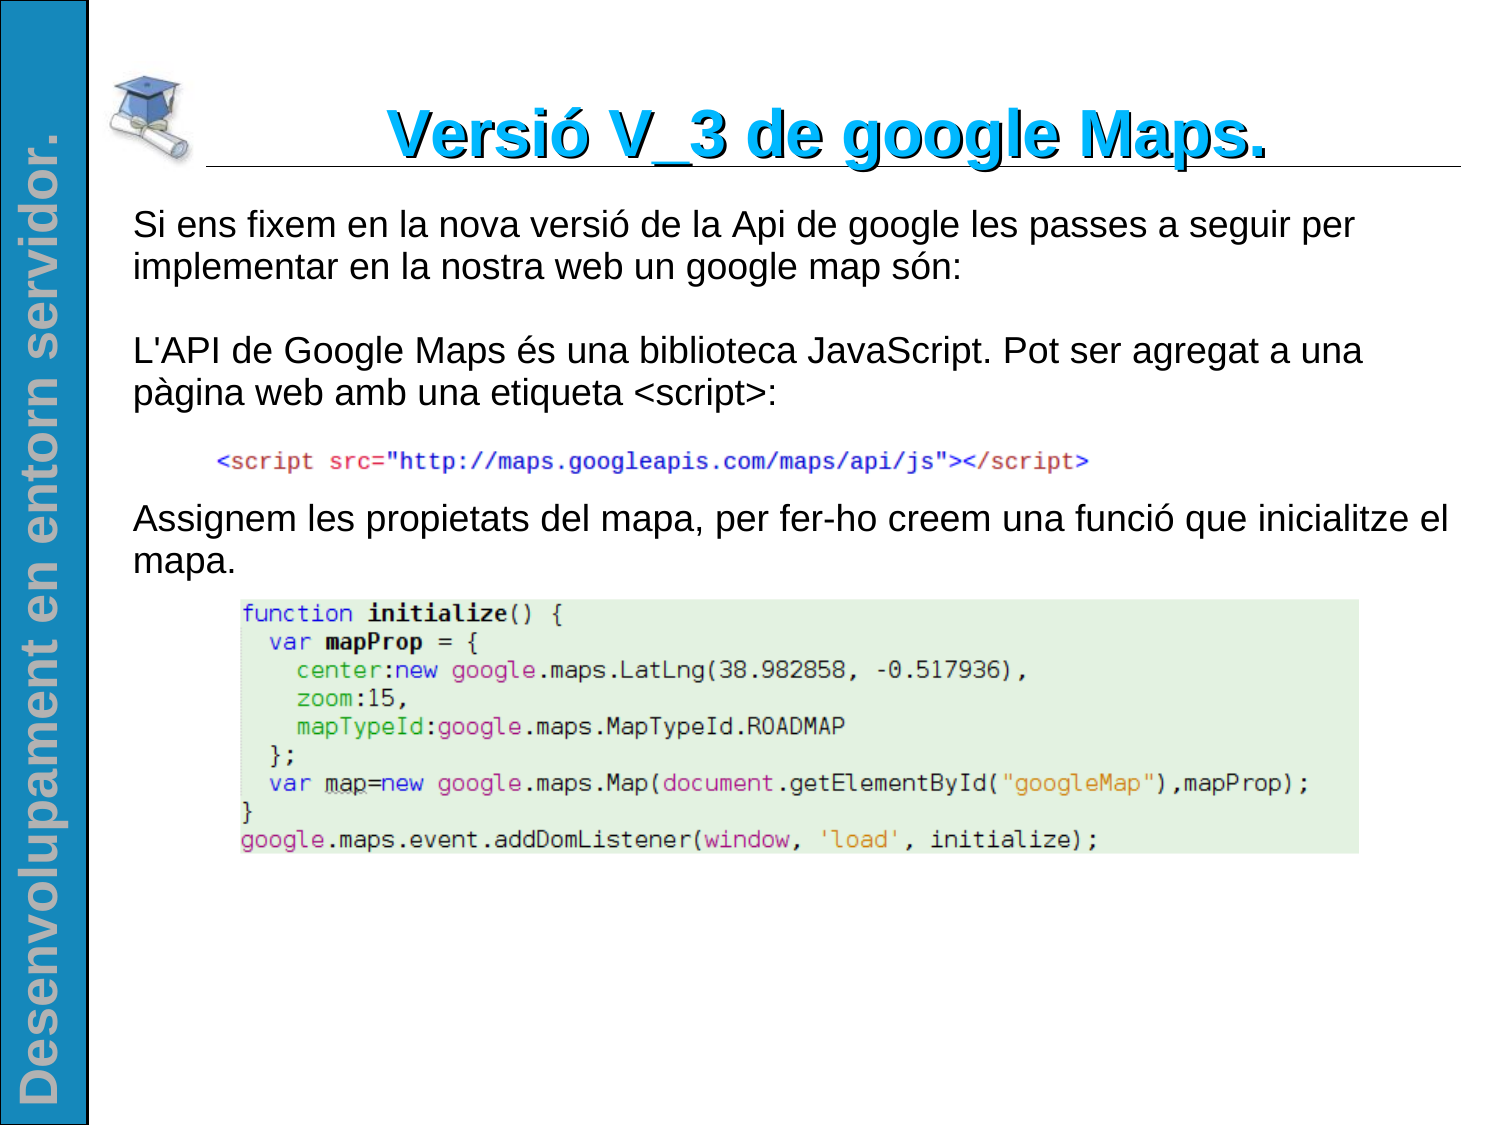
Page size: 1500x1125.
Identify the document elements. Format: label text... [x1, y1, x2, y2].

picture [239, 598, 1359, 857]
picture [212, 442, 1388, 482]
title Versió V_3 de google Maps. [206, 88, 1447, 178]
picture [93, 61, 206, 174]
text_box Si ens fixem en la nova versió de la Api de google les passes a seguir per implementar en la nostra web un google map són: L'API de Google Maps és una biblioteca JavaScript. Pot ser agregat a una pàgina web amb una etiqueta <script>: Assignem les propietats del mapa, per fer-ho creem una funció que inicialitze el mapa. [118, 196, 1477, 1010]
